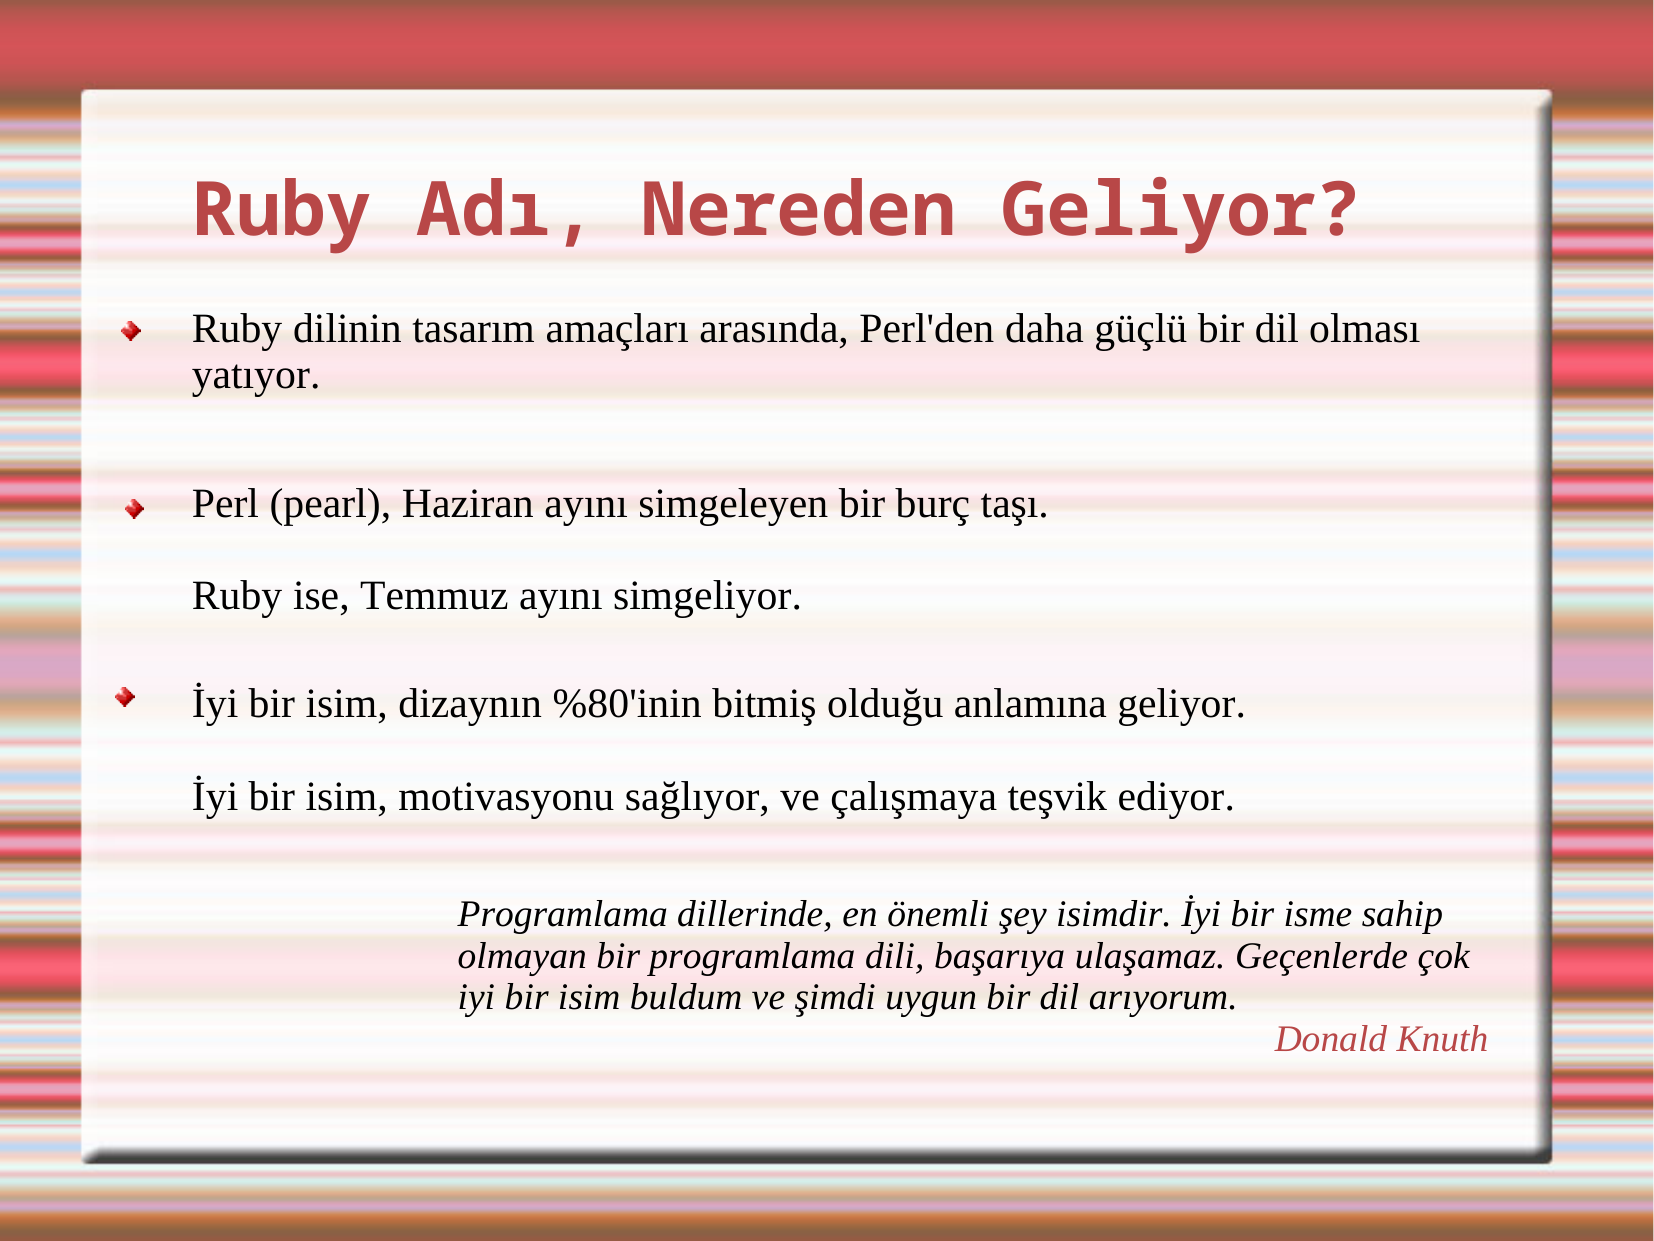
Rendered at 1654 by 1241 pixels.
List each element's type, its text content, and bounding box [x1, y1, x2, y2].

picture [0, 0, 1654, 1241]
text_box Ruby Adı, Nereden Geliyor? [177, 147, 1536, 249]
text_box İyi bir isim, dizaynın %80'inin bitmiş olduğu anlamına geliyor. İyi bir isim, motivasyonu sağlıyor, ve çalışmaya teşvik ediyor. [177, 672, 1359, 827]
text_box Programlama dillerinde, en önemli şey isimdir. İyi bir isme sahip olmayan bir programlama dili, başarıya ulaşamaz. Geçenlerde çok iyi bir isim buldum ve şimdi uygun bir dil arıyorum. Donald Knuth [442, 885, 1506, 1067]
text_box Ruby dilinin tasarım amaçları arasında, Perl'den daha güçlü bir dil olması yatıyor. [177, 297, 1447, 405]
text_box Perl (pearl), Haziran ayını simgeleyen bir burç taşı. Ruby ise, Temmuz ayını simgeliyor. [177, 472, 1447, 626]
